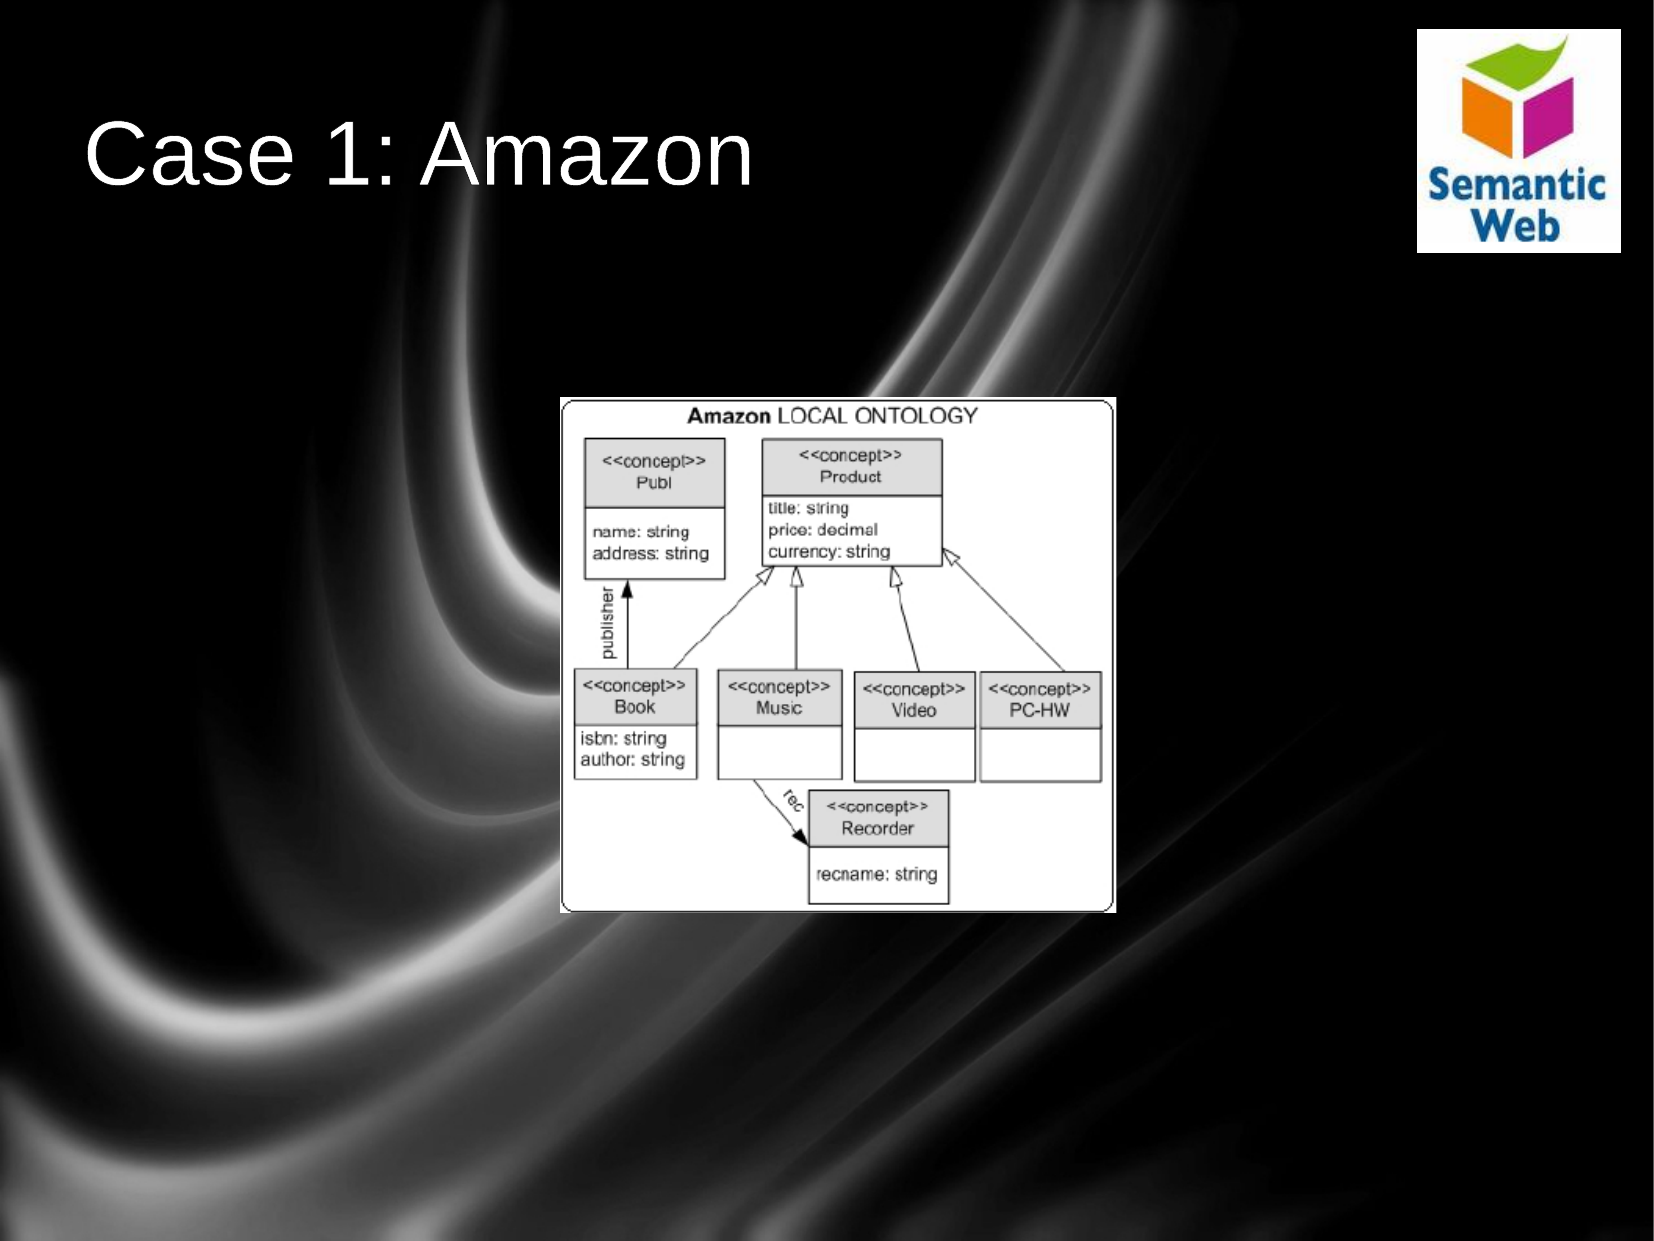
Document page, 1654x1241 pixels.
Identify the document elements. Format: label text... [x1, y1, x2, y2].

picture [0, 0, 1654, 1241]
title Case 1: Amazon [82, 49, 1359, 257]
